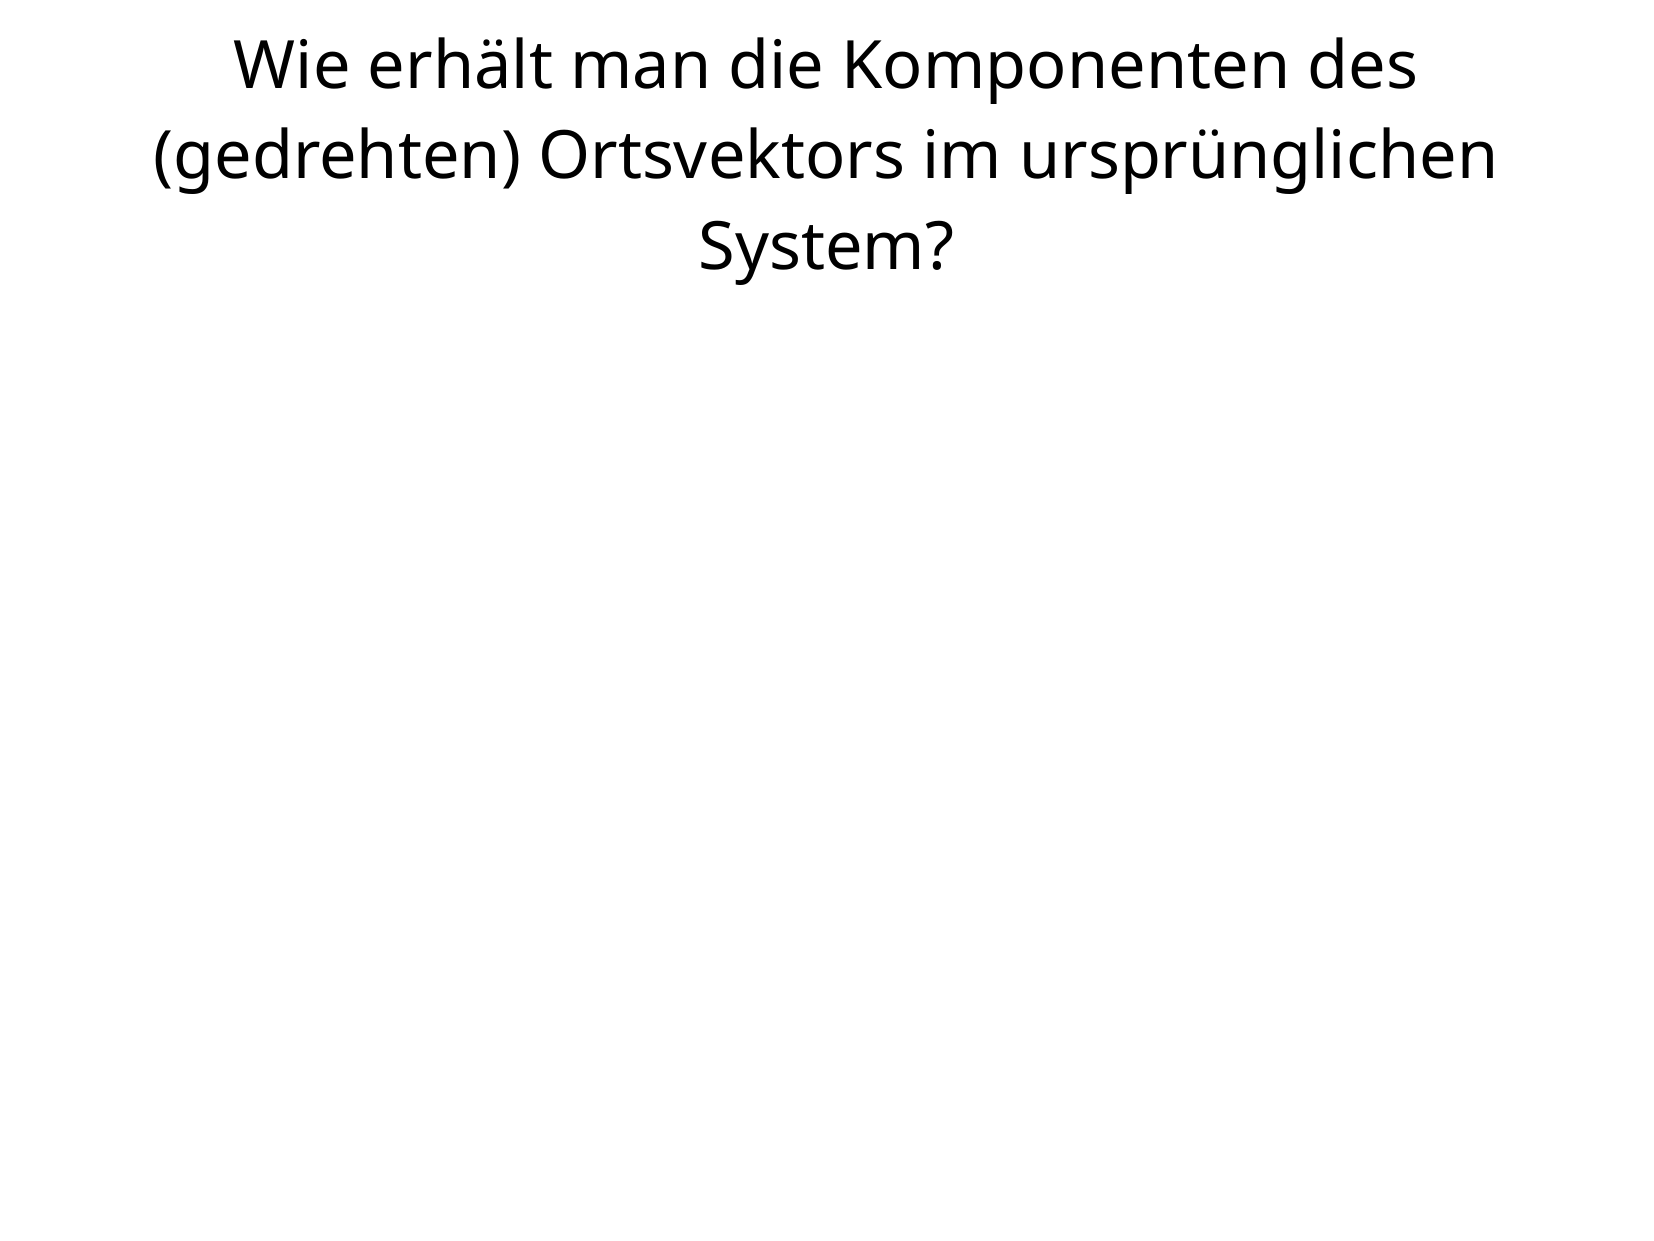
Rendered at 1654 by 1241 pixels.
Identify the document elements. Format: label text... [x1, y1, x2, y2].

title Wie erhält man die Komponenten des (gedrehten) Ortsvektors im ursprünglichen System? [82, 49, 1571, 257]
